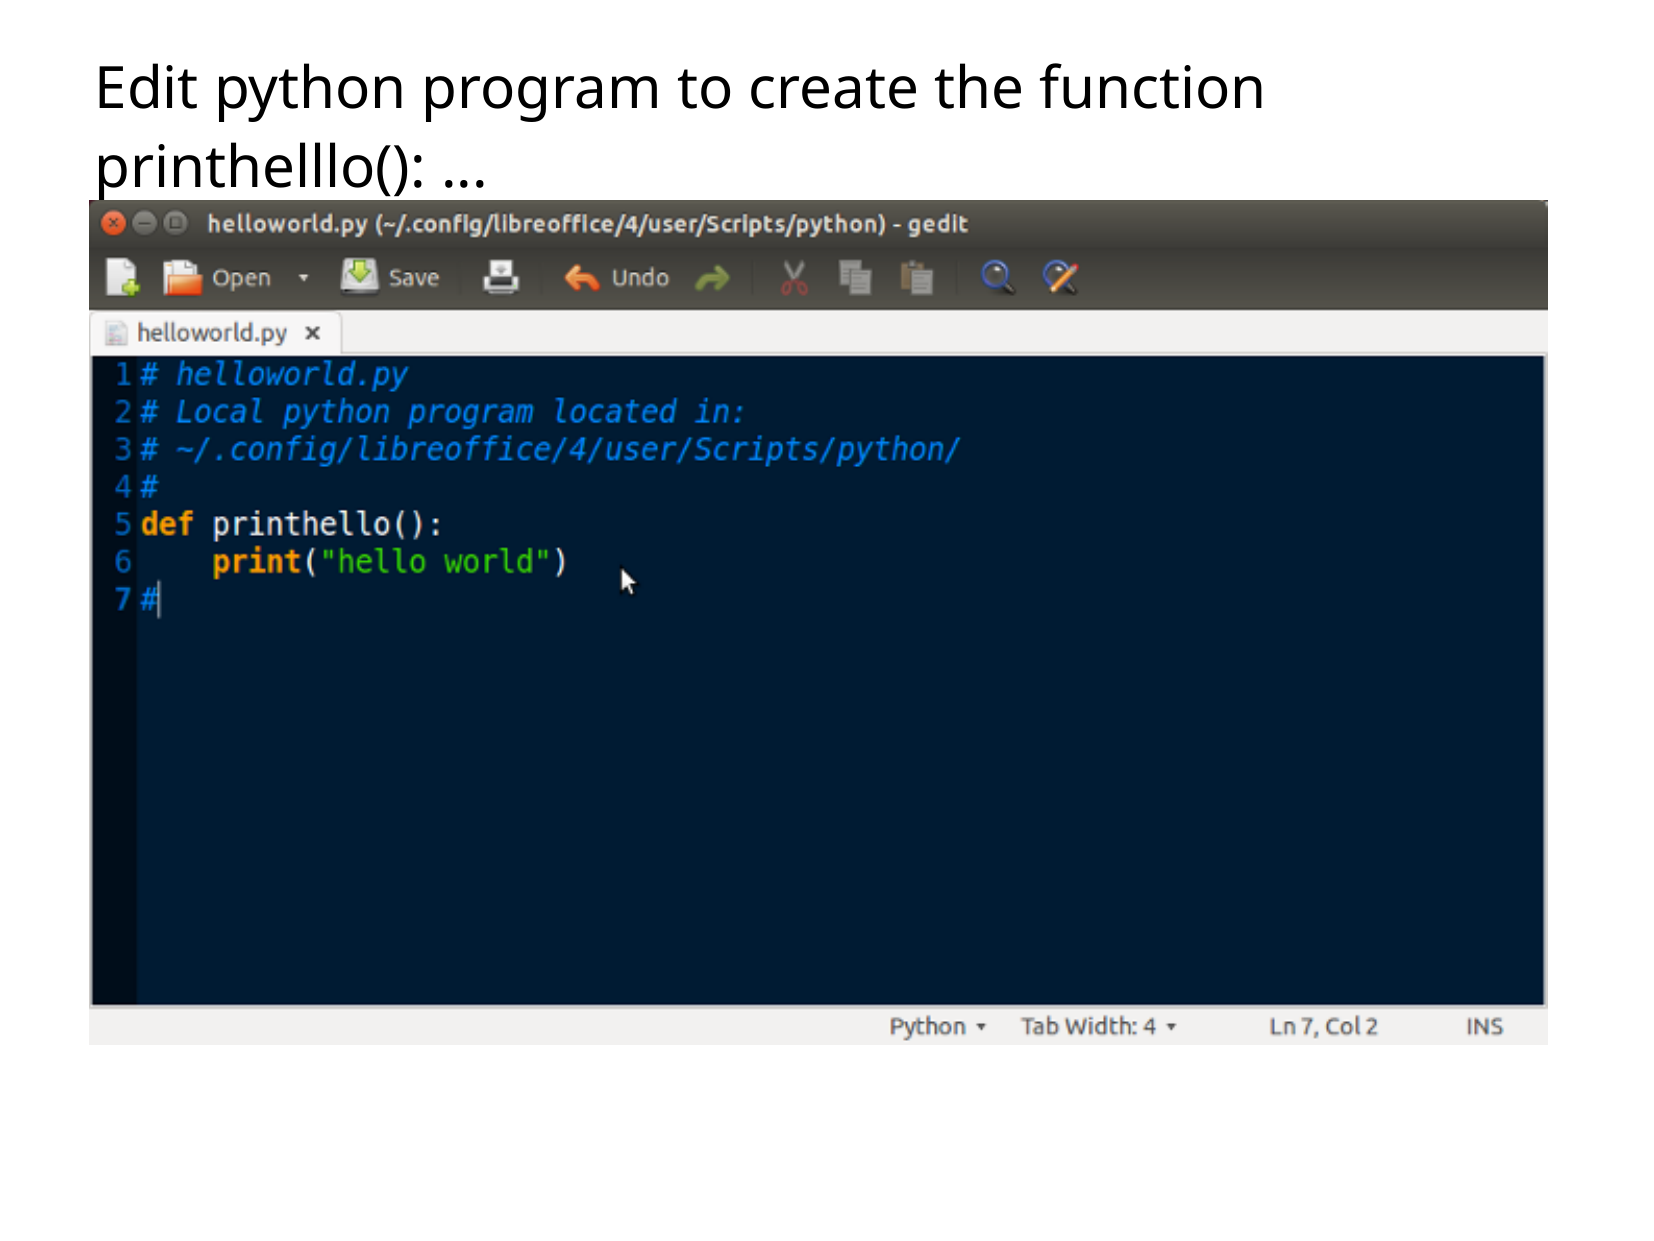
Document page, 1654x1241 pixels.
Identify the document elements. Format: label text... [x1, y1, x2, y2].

title Edit python program to create the function printhelllo(): ... [94, 72, 1560, 180]
picture [89, 200, 1548, 1045]
